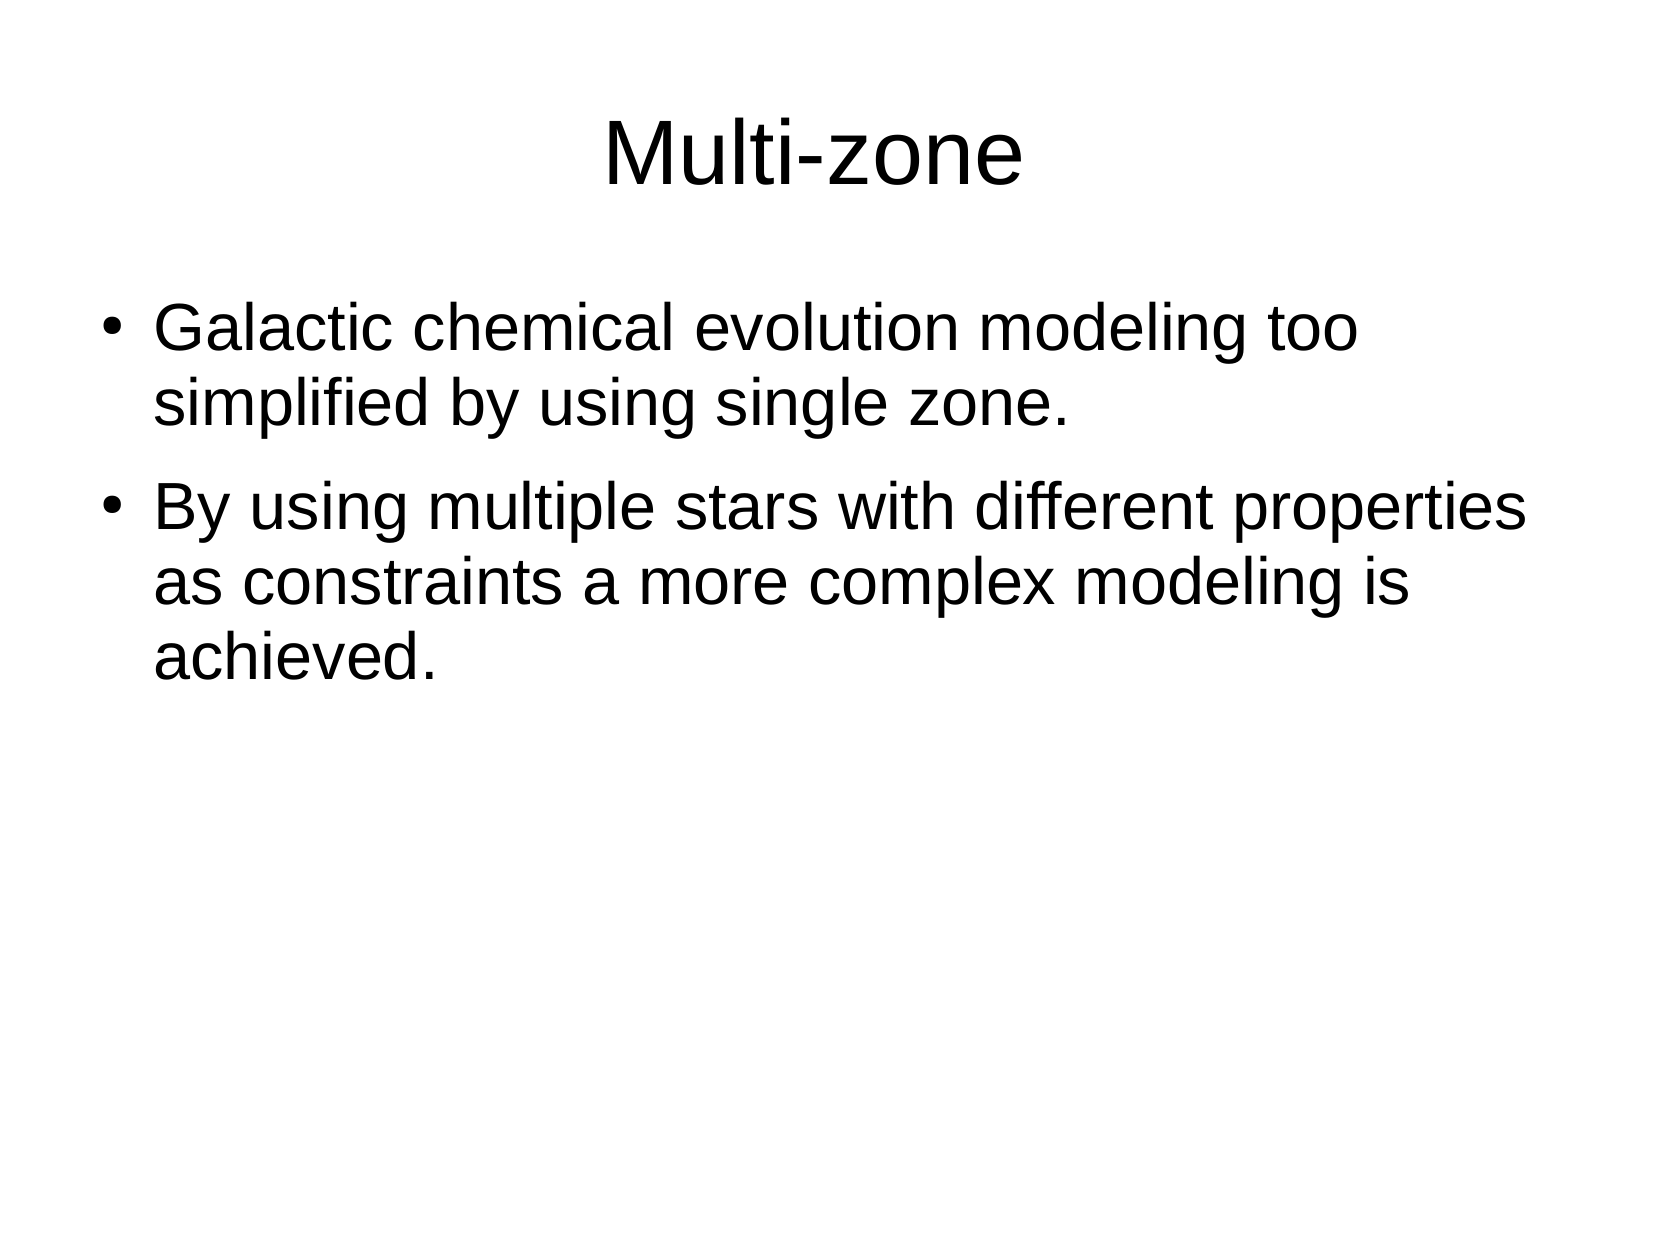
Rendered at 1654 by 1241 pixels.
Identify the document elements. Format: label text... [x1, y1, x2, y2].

title Multi-zone [82, 49, 1571, 257]
list Galactic chemical evolution modeling too simplified by using single zone. By using multiple stars with different properties as constraints a more complex modeling is achieved. [82, 290, 1571, 1010]
